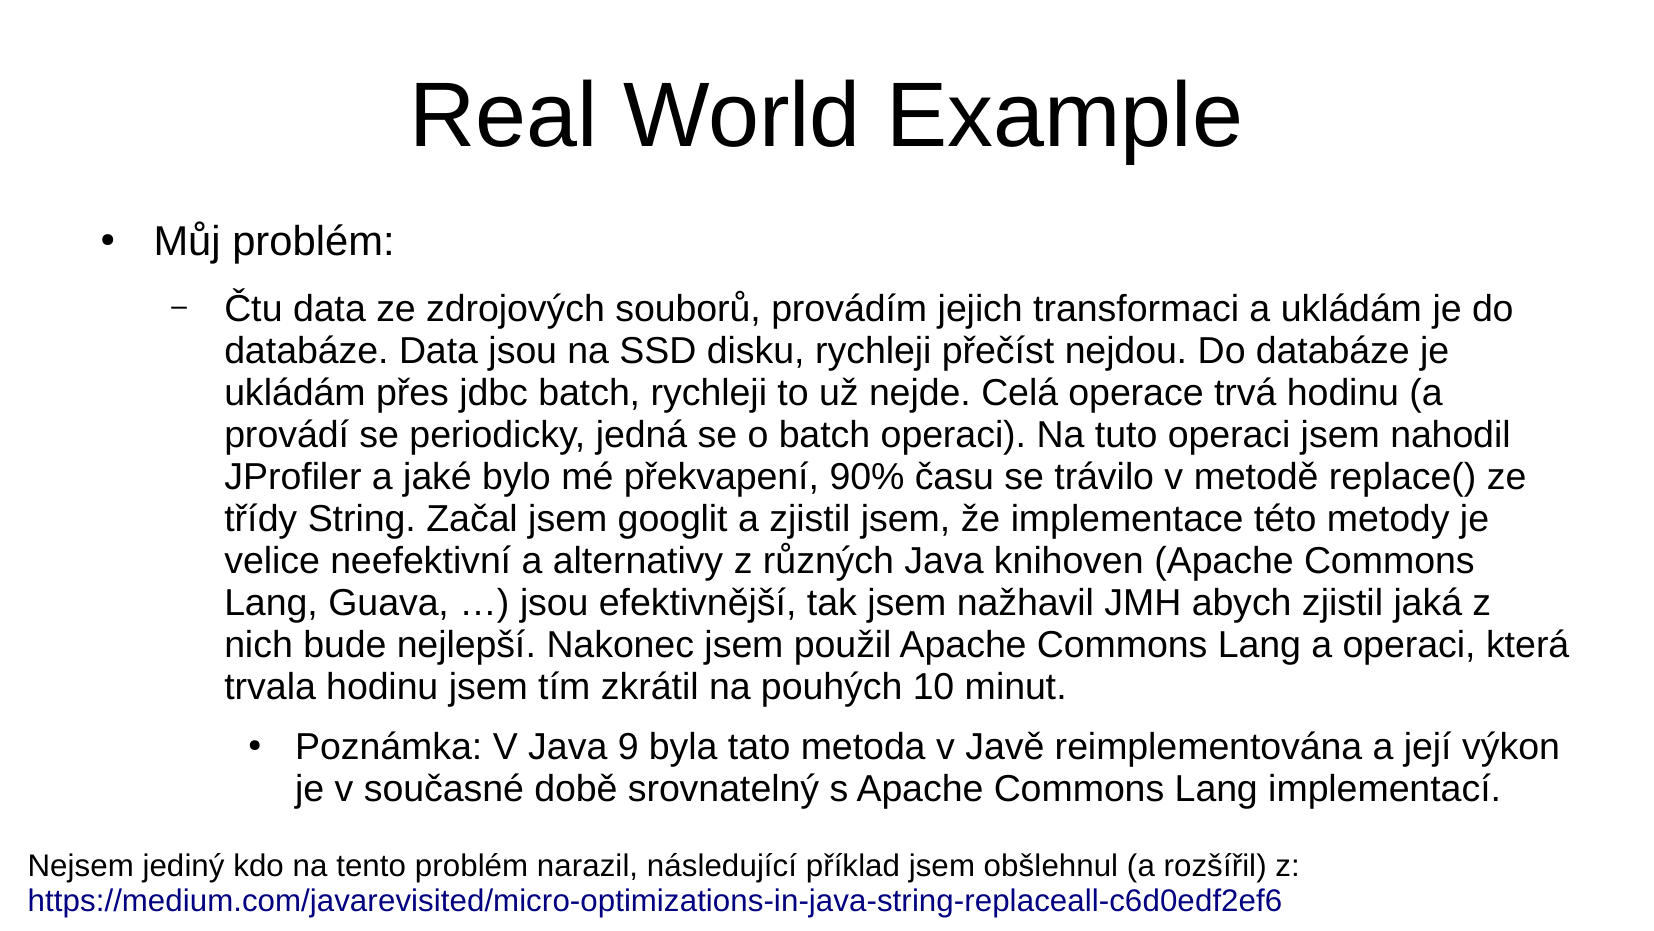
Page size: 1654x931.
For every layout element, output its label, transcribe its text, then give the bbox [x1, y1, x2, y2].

list Můj problém: Čtu data ze zdrojových souborů, provádím jejich transformaci a ukládám je do databáze. Data jsou na SSD disku, rychleji přečíst nejdou. Do databáze je ukládám přes jdbc batch, rychleji to už nejde. Celá operace trvá hodinu (a provádí se periodicky, jedná se o batch operaci). Na tuto operaci jsem nahodil JProfiler a jaké bylo mé překvapení, 90% času se trávilo v metodě replace() ze třídy String. Začal jsem googlit a zjistil jsem, že implementace této metody je velice neefektivní a alternativy z různých Java knihoven (Apache Commons Lang, Guava, …) jsou efektivnější, tak jsem nažhavil JMH abych zjistil jaká z nich bude nejlepší. Nakonec jsem použil Apache Commons Lang a operaci, která trvala hodinu jsem tím zkrátil na pouhých 10 minut. Poznámka: V Java 9 byla tato metoda v Javě reimplementována a její výkon je v současné době srovnatelný s Apache Commons Lang implementací. [82, 217, 1571, 901]
title Real World Example [82, 37, 1571, 193]
text_box Nejsem jediný kdo na tento problém narazil, následující příklad jsem obšlehnul (a rozšířil) z: https://medium.com/javarevisited/micro-optimizations-in-java-string-replaceall-c6d0edf2ef6 [12, 841, 1538, 926]
